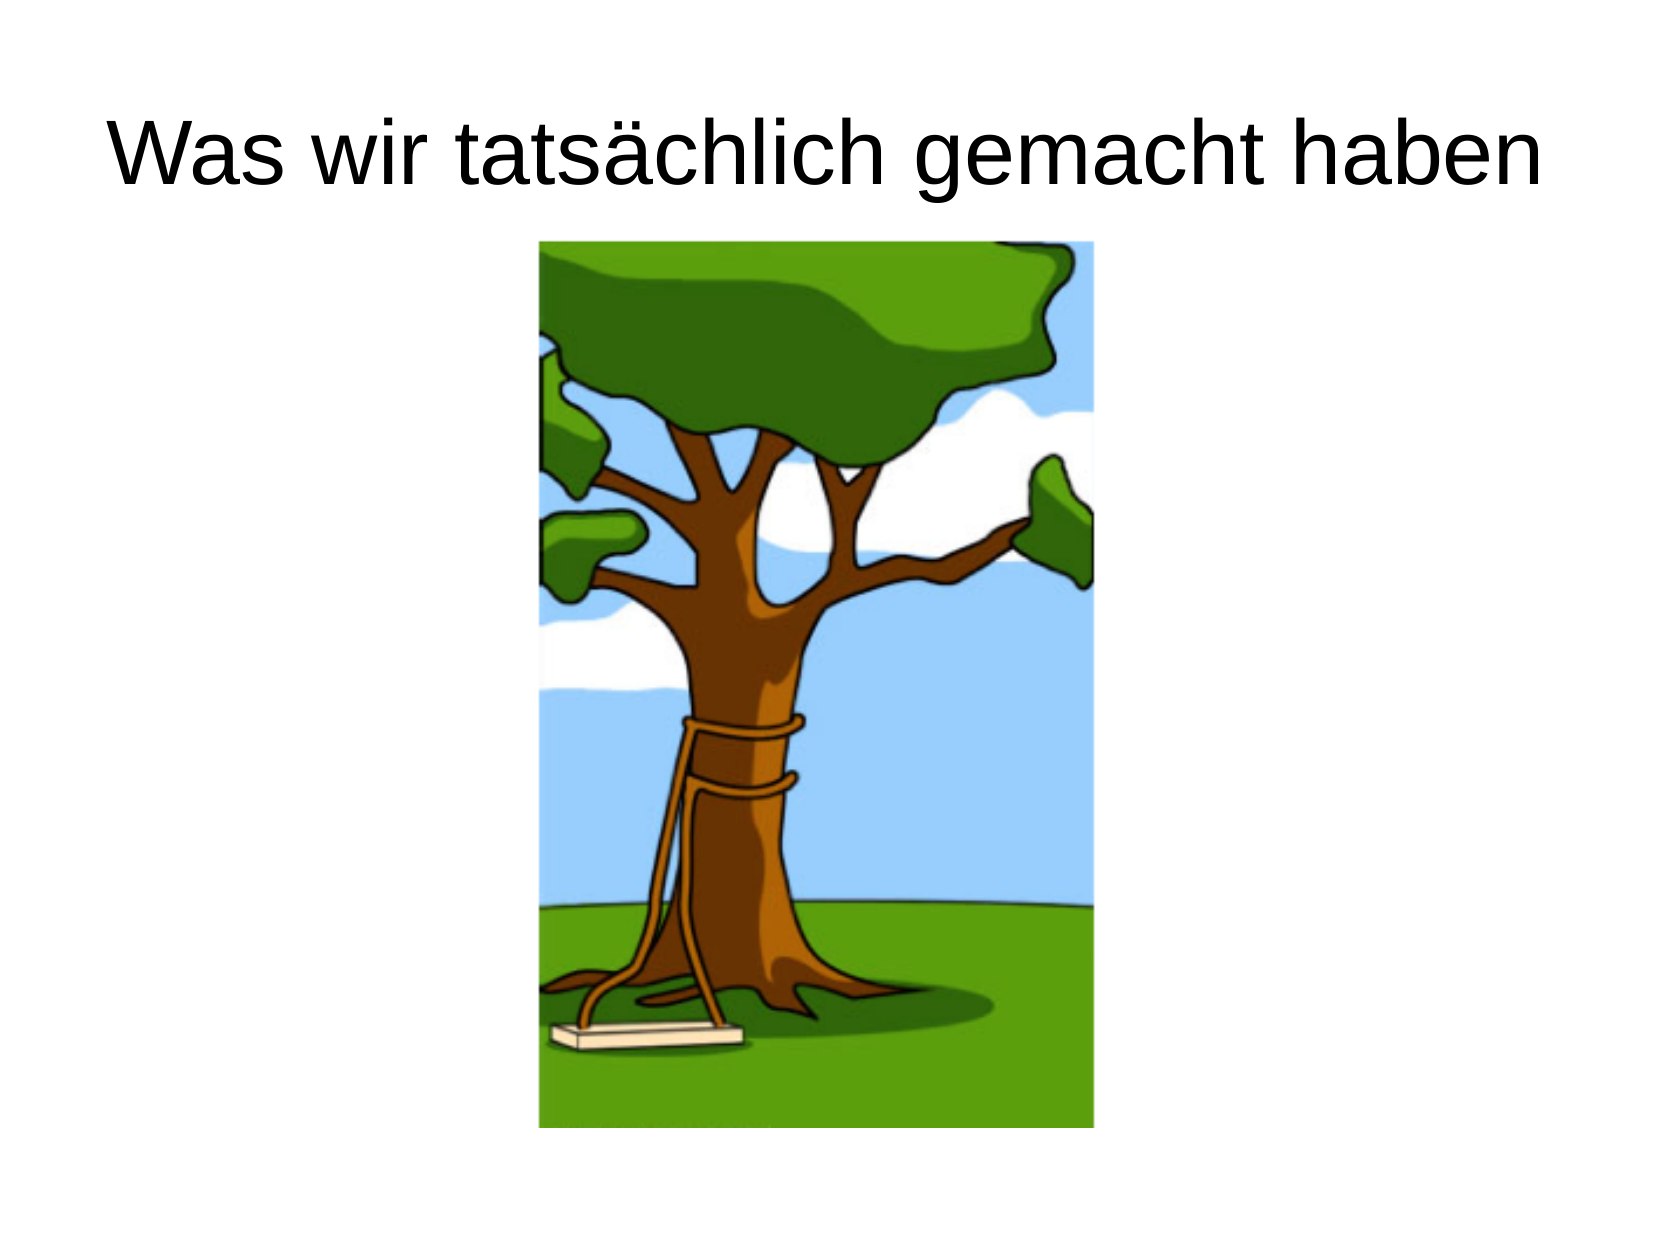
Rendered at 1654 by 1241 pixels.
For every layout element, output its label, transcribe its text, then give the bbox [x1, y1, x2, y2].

title Was wir tatsächlich gemacht haben [82, 49, 1571, 257]
picture [528, 228, 1104, 1128]
